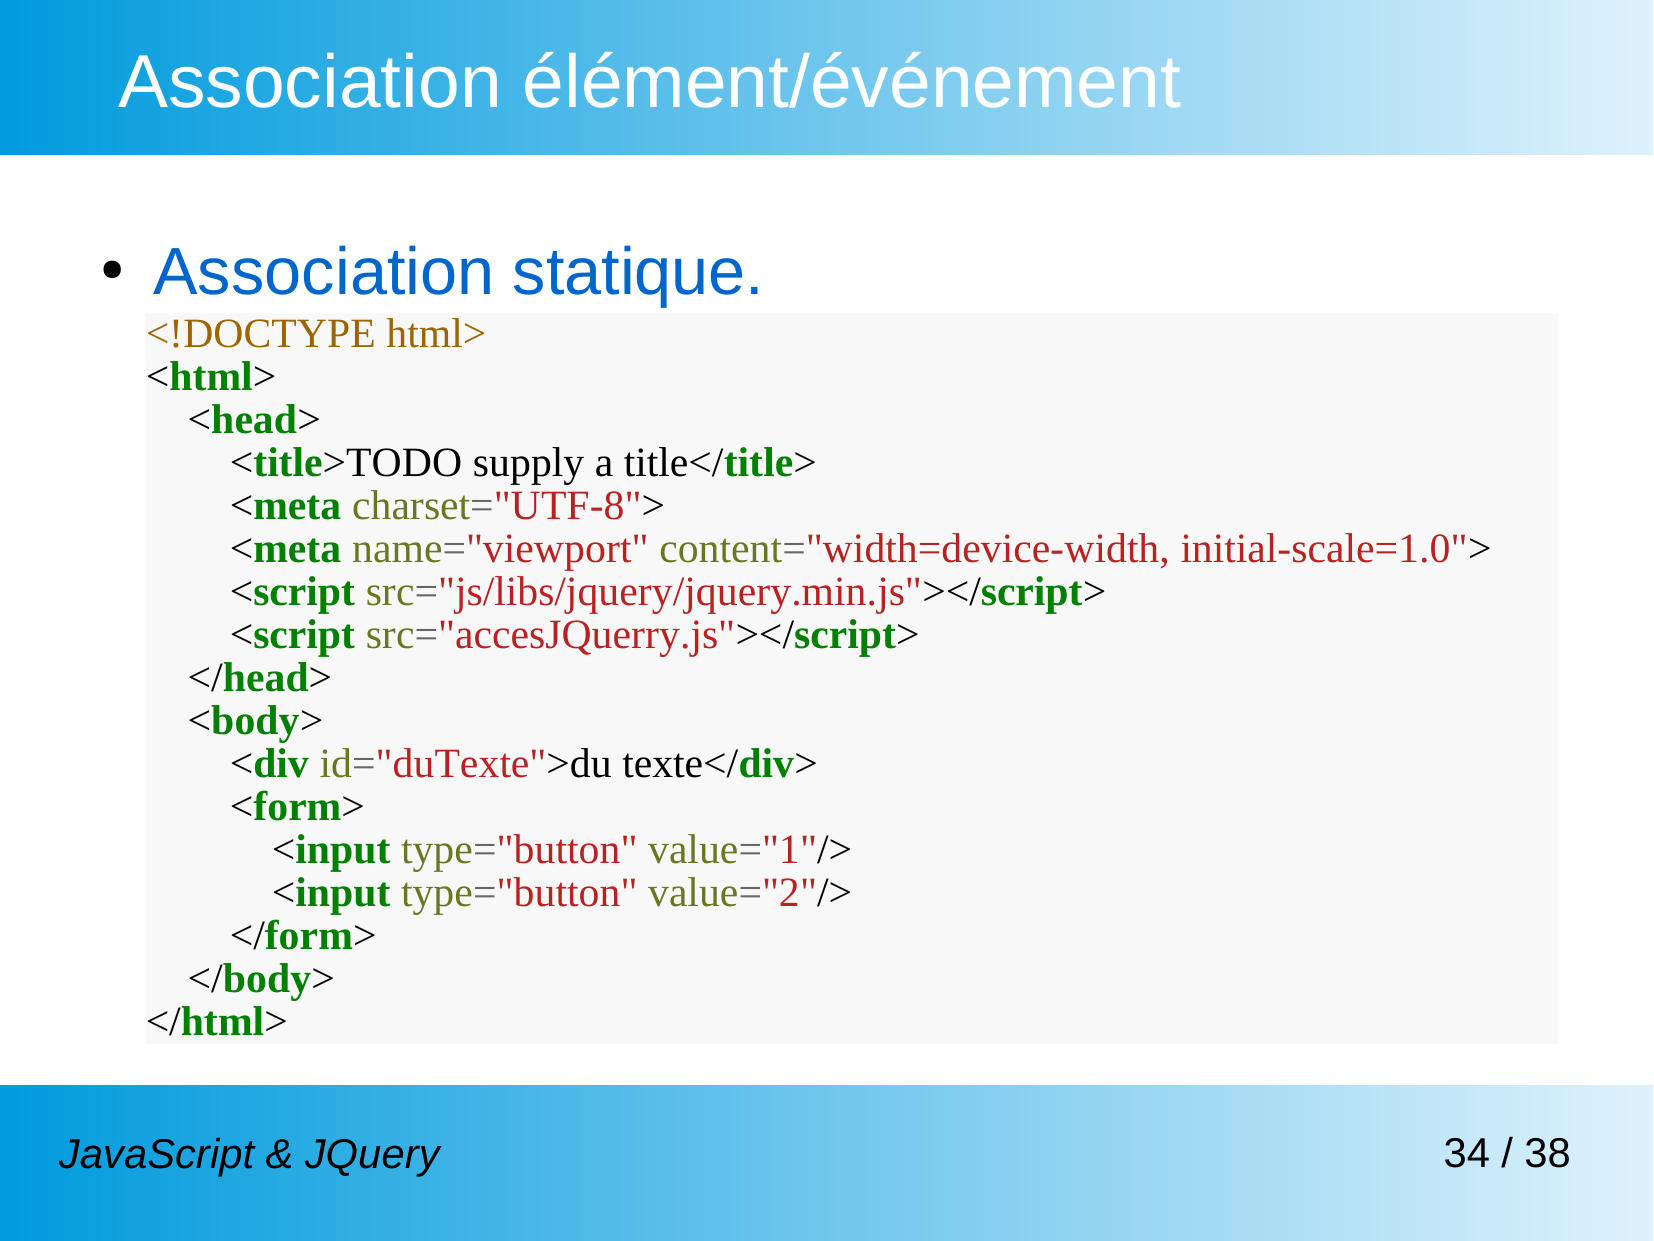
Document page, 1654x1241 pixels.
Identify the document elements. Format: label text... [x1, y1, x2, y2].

text_box <!DOCTYPE html> <html> <head> <title>TODO supply a title</title> <meta charset="UTF-8"> <meta name="viewport" content="width=device-width, initial-scale=1.0"> <script src="js/libs/jquery/jquery.min.js"></script> <script src="accesJQuerry.js"></script> </head> <body> <div id="duTexte">du texte</div> <form> <input type="button" value="1"/> <input type="button" value="2"/> </form> </body> </html> [145, 313, 1558, 1045]
title Association élément/événement [47, 28, 1536, 134]
list Association statique. [82, 234, 1571, 330]
